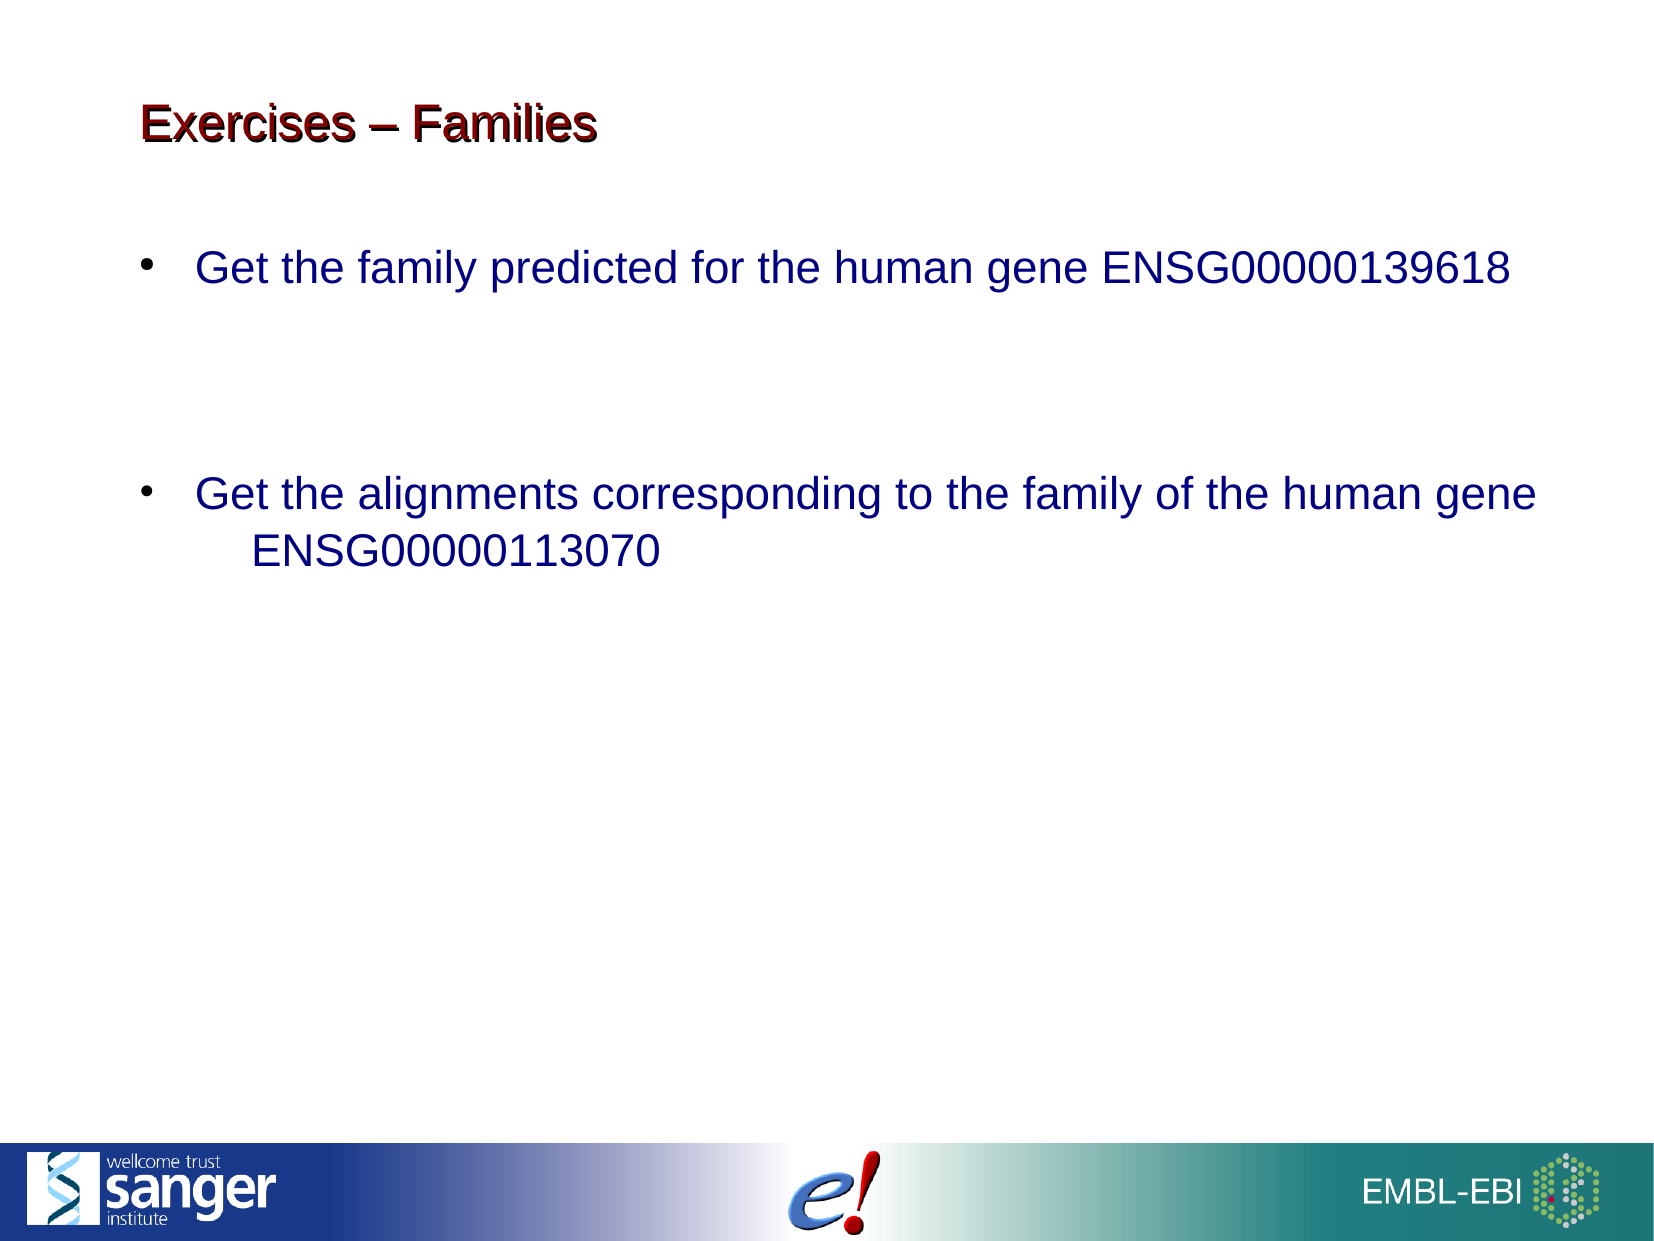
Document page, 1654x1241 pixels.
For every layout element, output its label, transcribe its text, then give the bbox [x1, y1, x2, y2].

title Exercises – Families [123, 30, 1526, 207]
picture [0, 1143, 1654, 1241]
list Get the family predicted for the human gene ENSG00000139618 Get the alignments corresponding to the family of the human gene ENSG00000113070 [123, 227, 1625, 1045]
